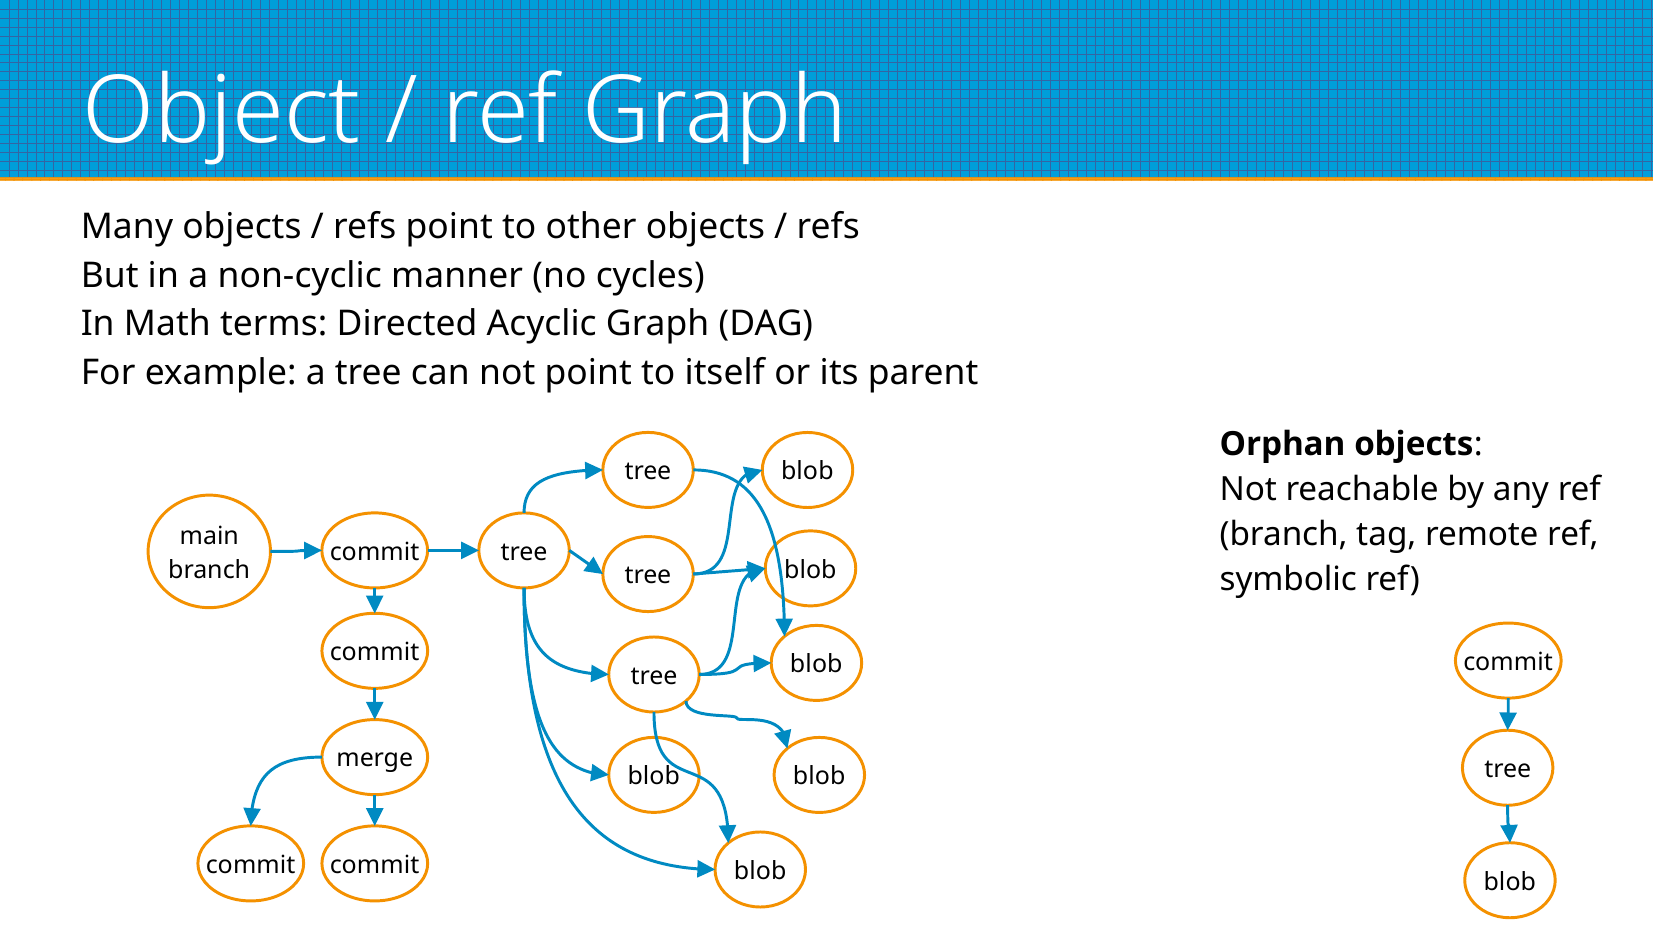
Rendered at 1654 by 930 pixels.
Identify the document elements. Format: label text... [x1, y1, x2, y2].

text_box commit [197, 825, 304, 901]
text_box merge [322, 719, 428, 795]
text_box tree [478, 512, 570, 588]
text_box blob [715, 831, 806, 908]
text_box blob [771, 625, 862, 701]
text_box blob [762, 432, 853, 508]
text_box blob [659, 737, 700, 774]
text_box blob [765, 547, 781, 597]
text_box commit [321, 613, 428, 689]
picture [743, 722, 777, 730]
text_box tree [1462, 730, 1553, 806]
text_box tree [602, 536, 694, 612]
text_box blob [608, 737, 699, 813]
text_box blob [1464, 842, 1556, 918]
text_box blob [777, 530, 856, 606]
text_box blob [774, 737, 865, 813]
text_box commit [1455, 623, 1562, 699]
text_box commit [321, 825, 428, 901]
picture [695, 708, 723, 713]
text_box Many objects / refs point to other objects / refs But in a non-cyclic manner (no cycles) In Math terms: Directed Acyclic Graph (DAG) For example: a tree can not point to itself or its parent [75, 194, 1081, 401]
text_box main branch [148, 495, 271, 608]
text_box tree [602, 432, 694, 508]
text_box Orphan objects: Not reachable by any ref (branch, tag, remote ref, symbolic ref) [1213, 413, 1637, 652]
text_box commit [321, 512, 428, 588]
title Object / ref Graph [82, 14, 1571, 171]
text_box tree [608, 636, 700, 712]
